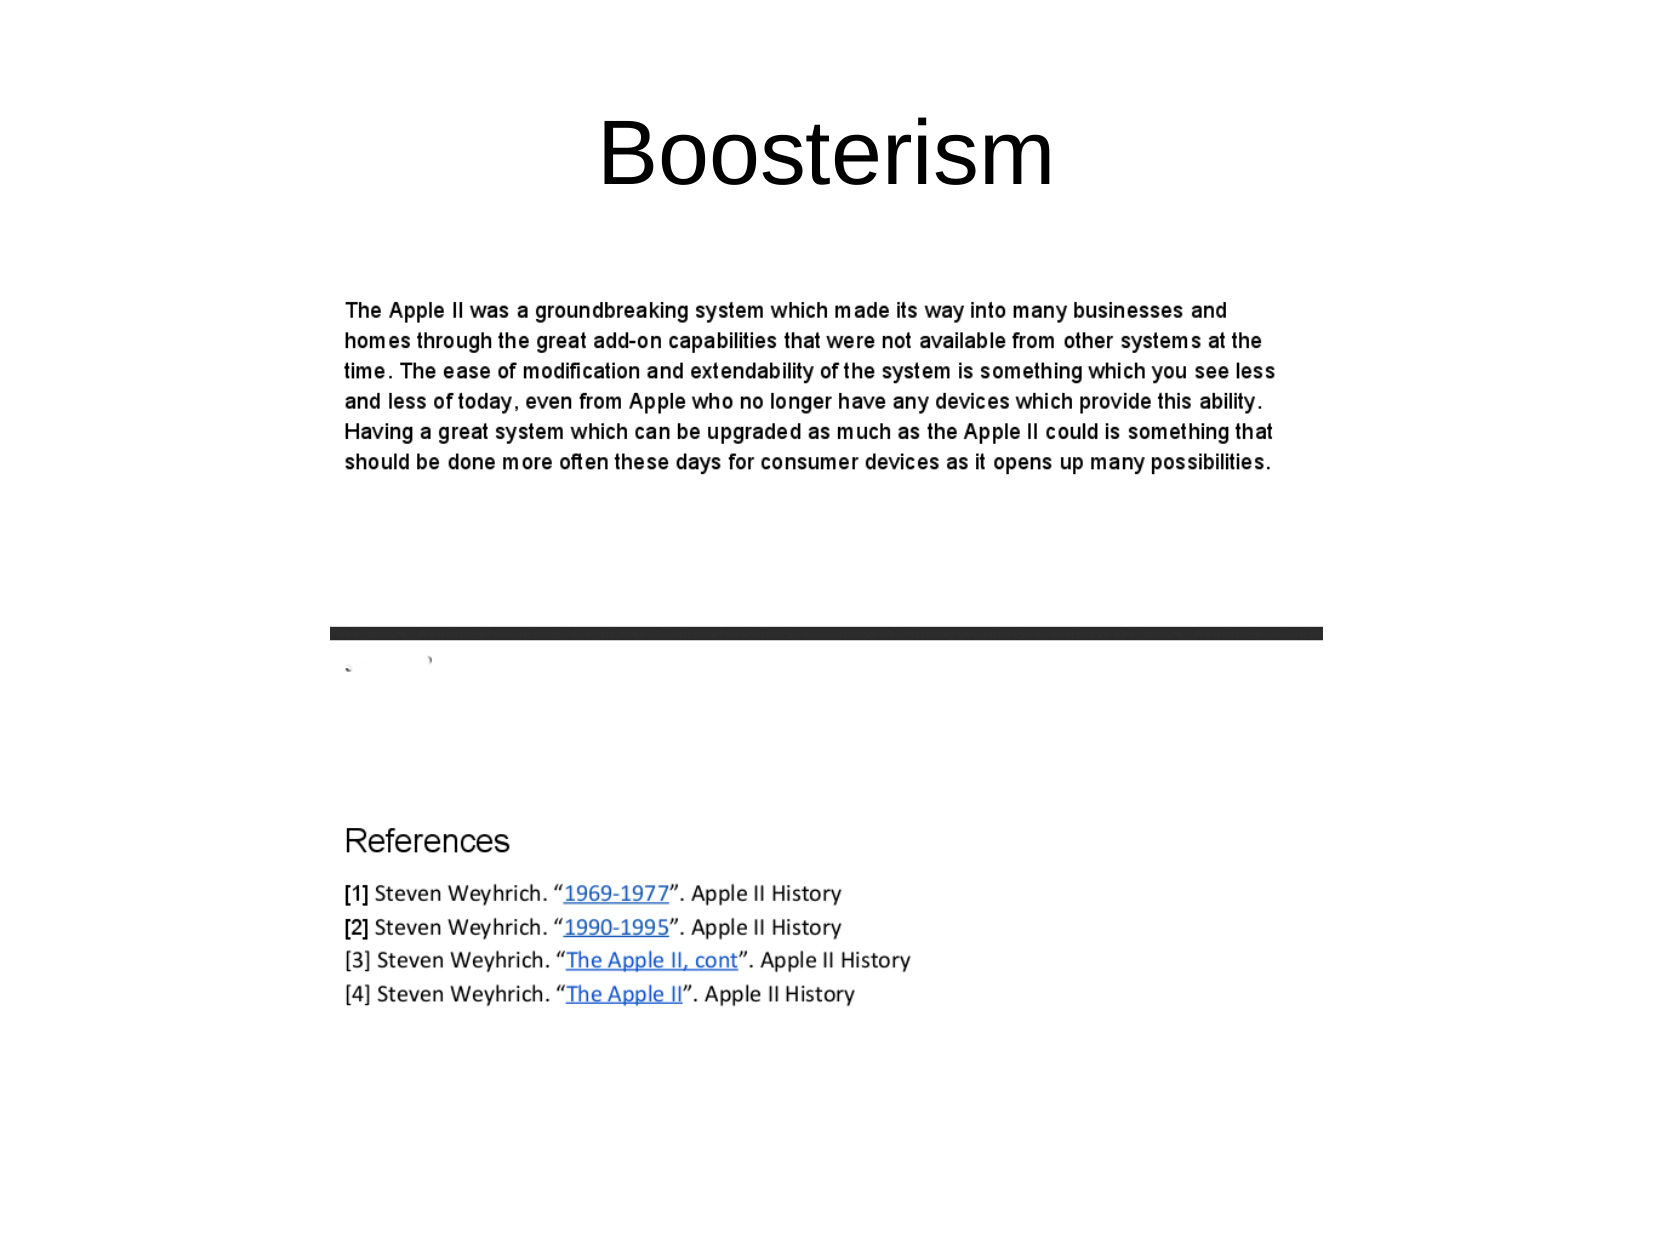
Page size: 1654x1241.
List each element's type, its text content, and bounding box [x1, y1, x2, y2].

title Boosterism [82, 49, 1571, 257]
picture [330, 290, 1323, 1010]
